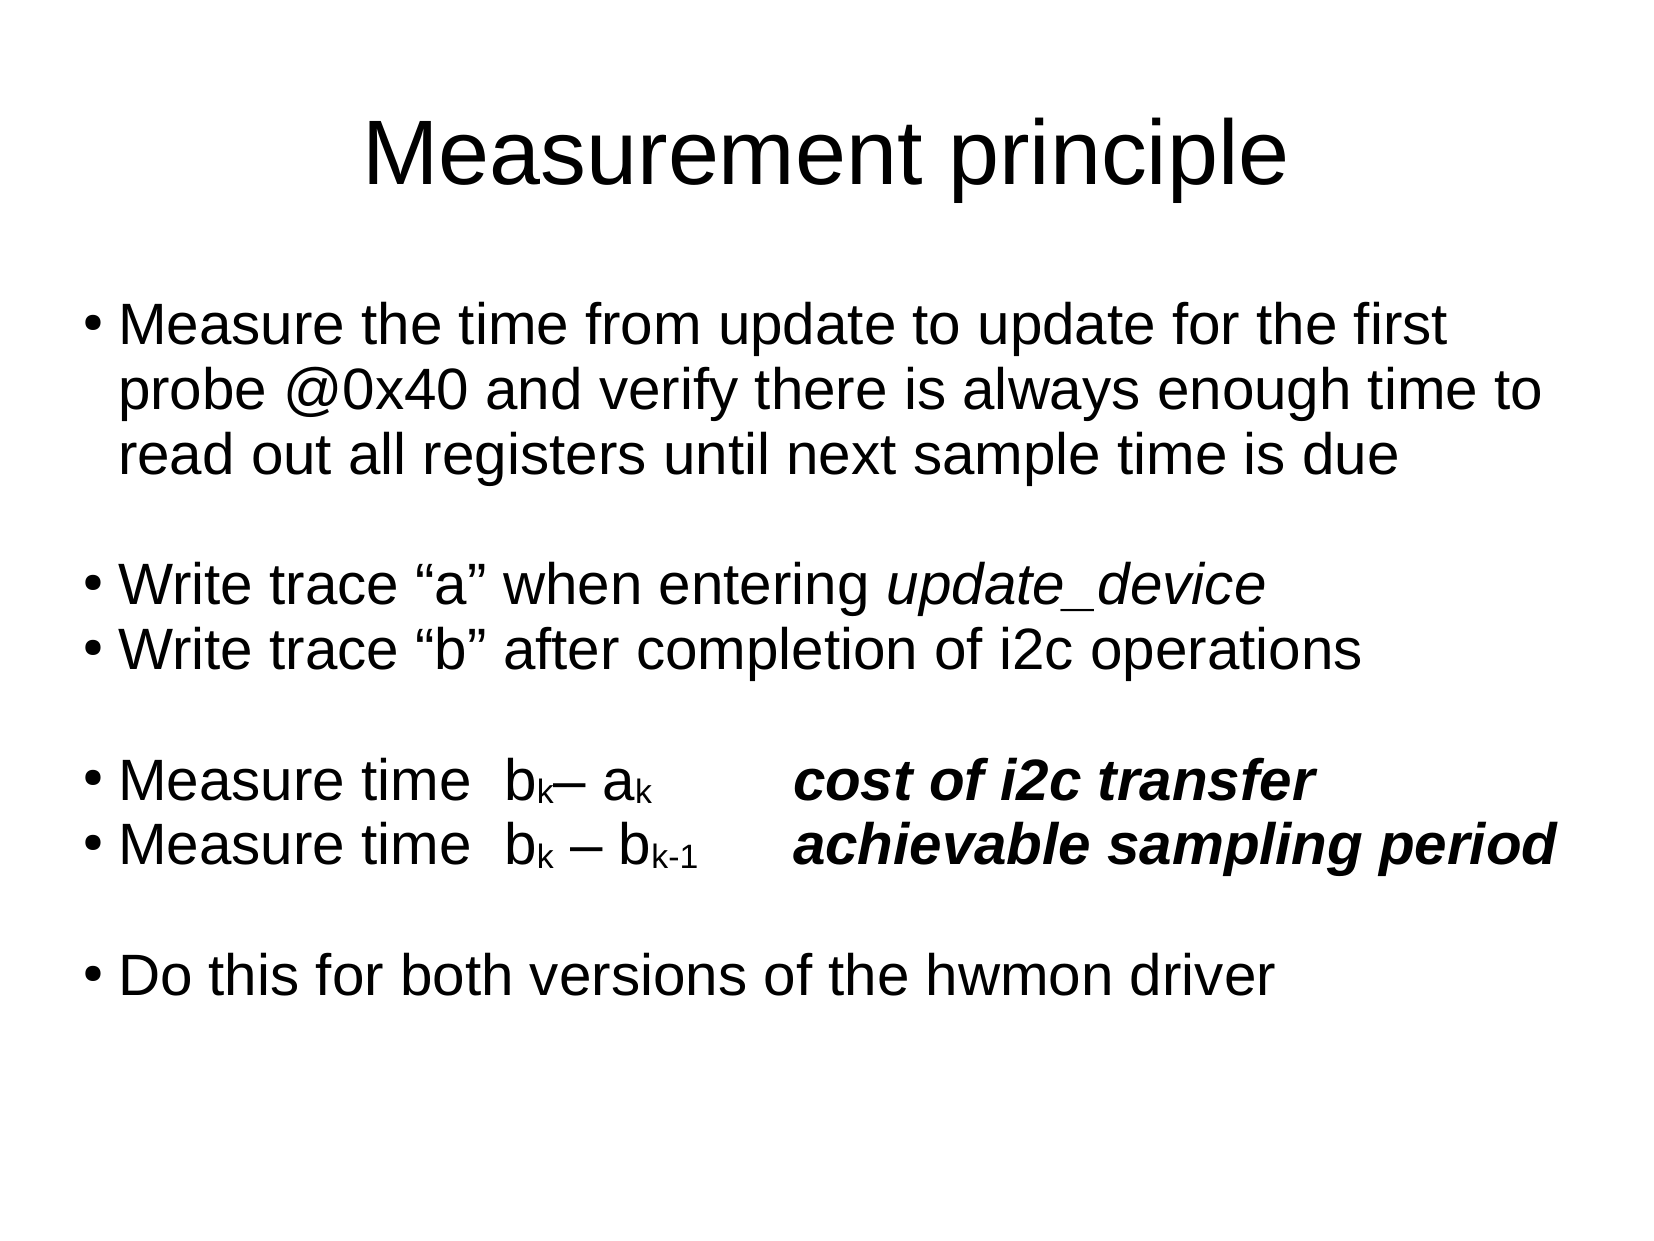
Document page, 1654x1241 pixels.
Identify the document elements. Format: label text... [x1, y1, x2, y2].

title Measurement principle [82, 49, 1571, 257]
subtitle Measure the time from update to update for the first probe @0x40 and verify there is always enough time to read out all registers until next sample time is due Write trace “a” when entering update_device Write trace “b” after completion of i2c operations Measure time bk– ak cost of i2c transfer Measure time bk – bk-1 achievable sampling period Do this for both versions of the hwmon driver [82, 271, 1571, 1028]
